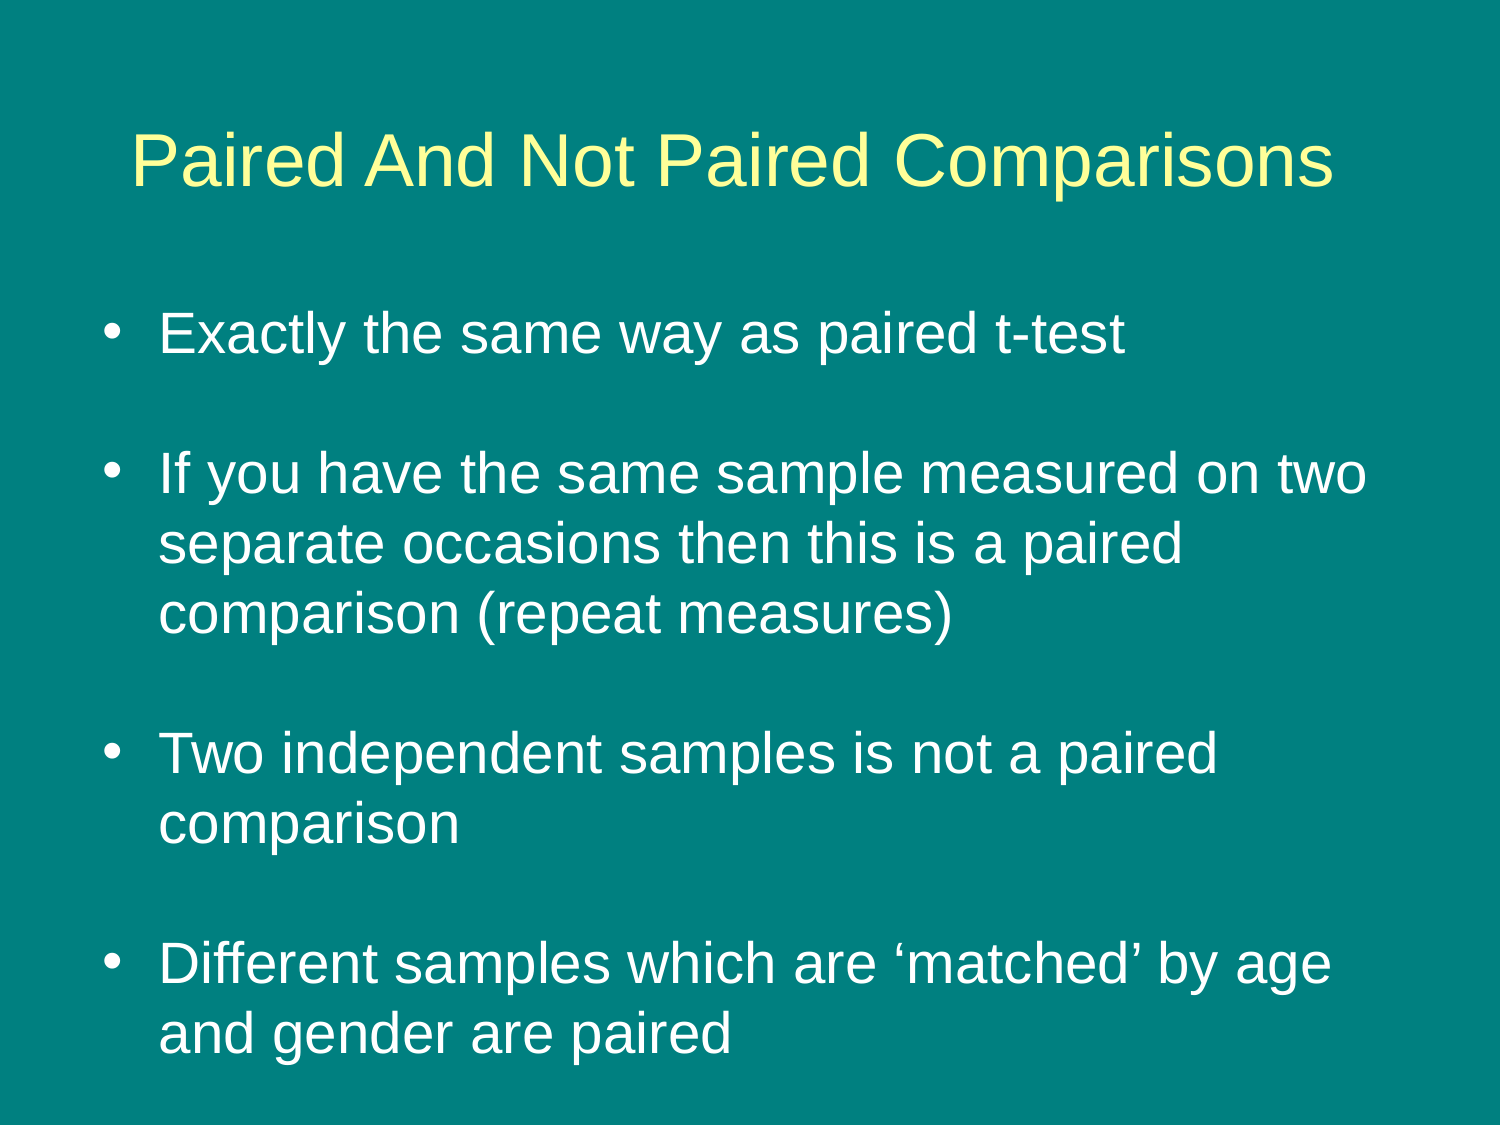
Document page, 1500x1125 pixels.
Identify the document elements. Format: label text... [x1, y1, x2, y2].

title Paired And Not Paired Comparisons [50, 62, 1438, 250]
list Exactly the same way as paired t-test If you have the same sample measured on two separate occasions then this is a paired comparison (repeat measures) Two independent samples is not a paired comparison Different samples which are ‘matched’ by age and gender are paired [87, 287, 1424, 1020]
